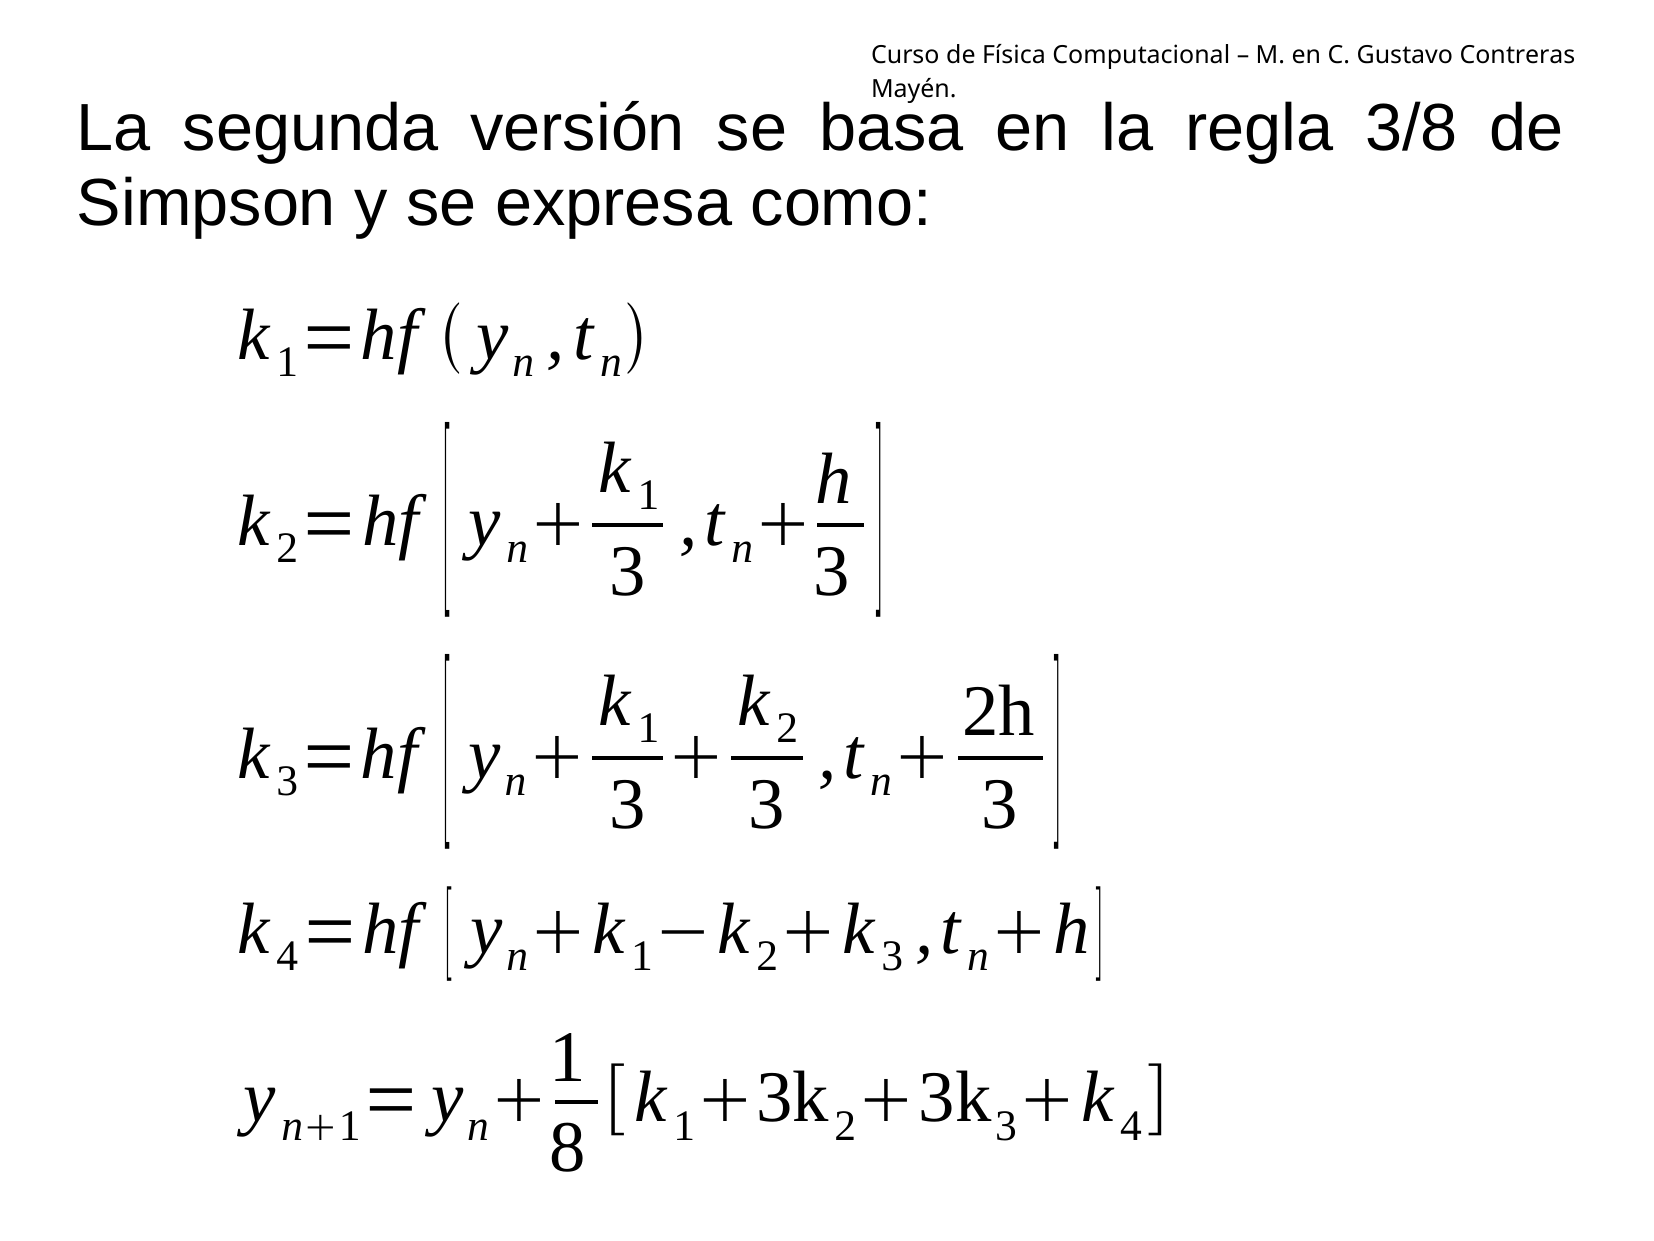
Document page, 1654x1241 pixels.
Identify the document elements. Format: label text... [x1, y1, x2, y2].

chart [228, 295, 1174, 1188]
text_box La segunda versión se basa en la regla 3/8 de Simpson y se expresa como: [76, 88, 1565, 242]
